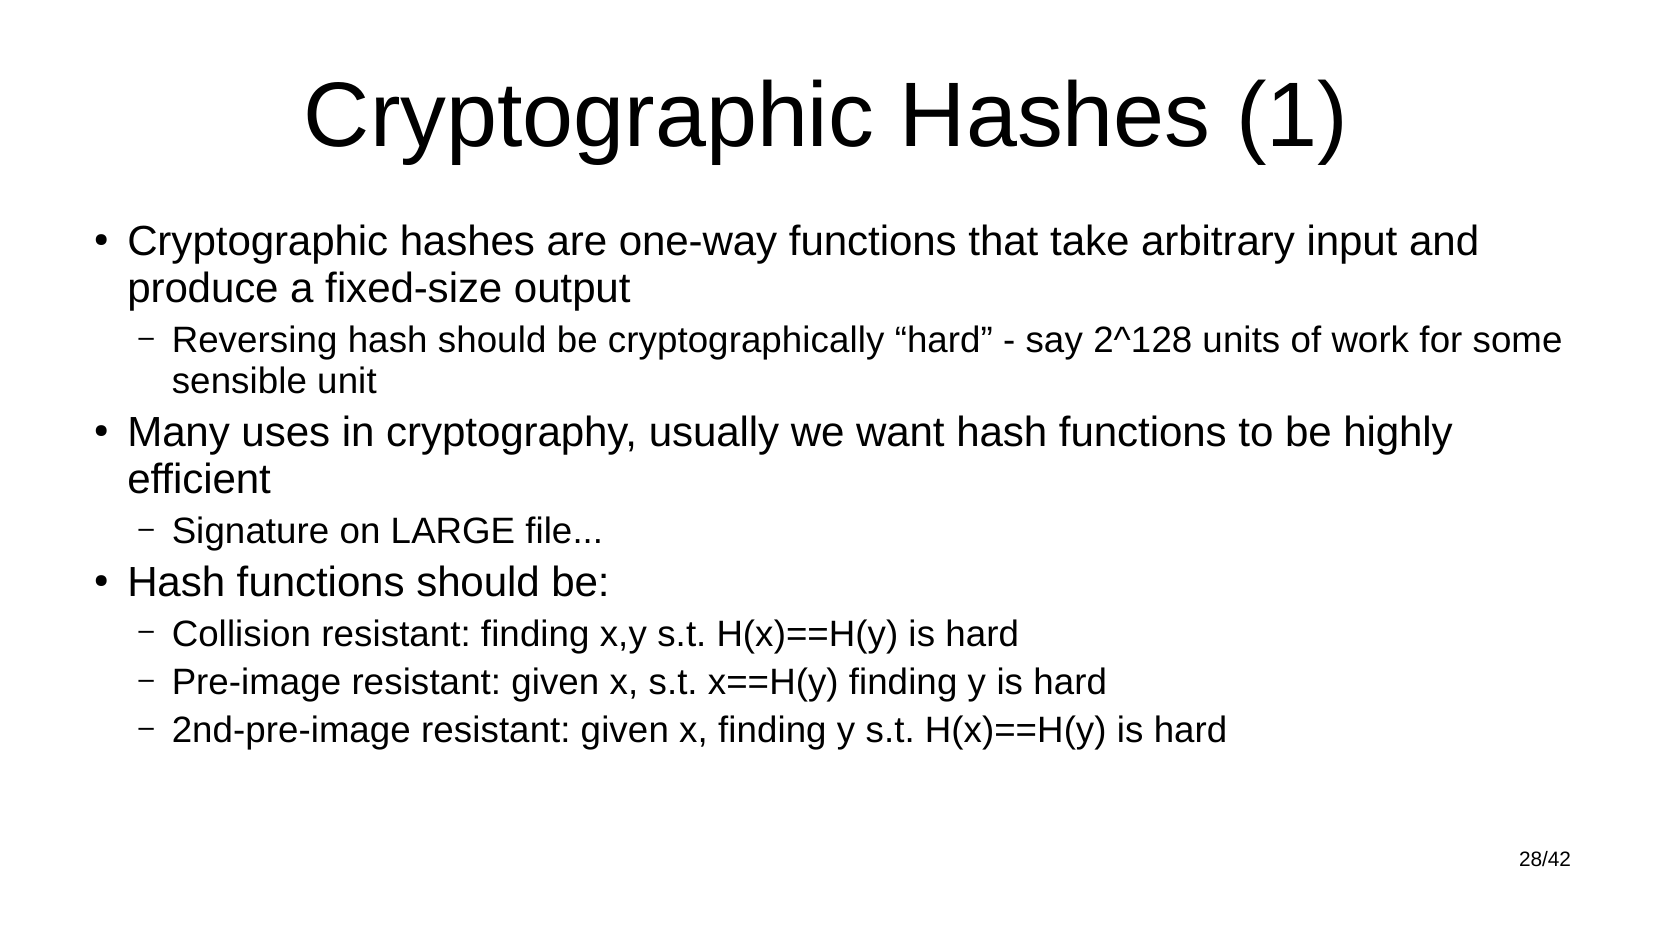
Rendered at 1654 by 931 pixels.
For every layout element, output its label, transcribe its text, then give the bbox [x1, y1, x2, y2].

title Cryptographic Hashes (1) [82, 37, 1571, 193]
list Cryptographic hashes are one-way functions that take arbitrary input and produce a fixed-size output Reversing hash should be cryptographically “hard” - say 2^128 units of work for some sensible unit Many uses in cryptography, usually we want hash functions to be highly efficient Signature on LARGE file... Hash functions should be: Collision resistant: finding x,y s.t. H(x)==H(y) is hard Pre-image resistant: given x, s.t. x==H(y) finding y is hard 2nd-pre-image resistant: given x, finding y s.t. H(x)==H(y) is hard [82, 217, 1571, 758]
